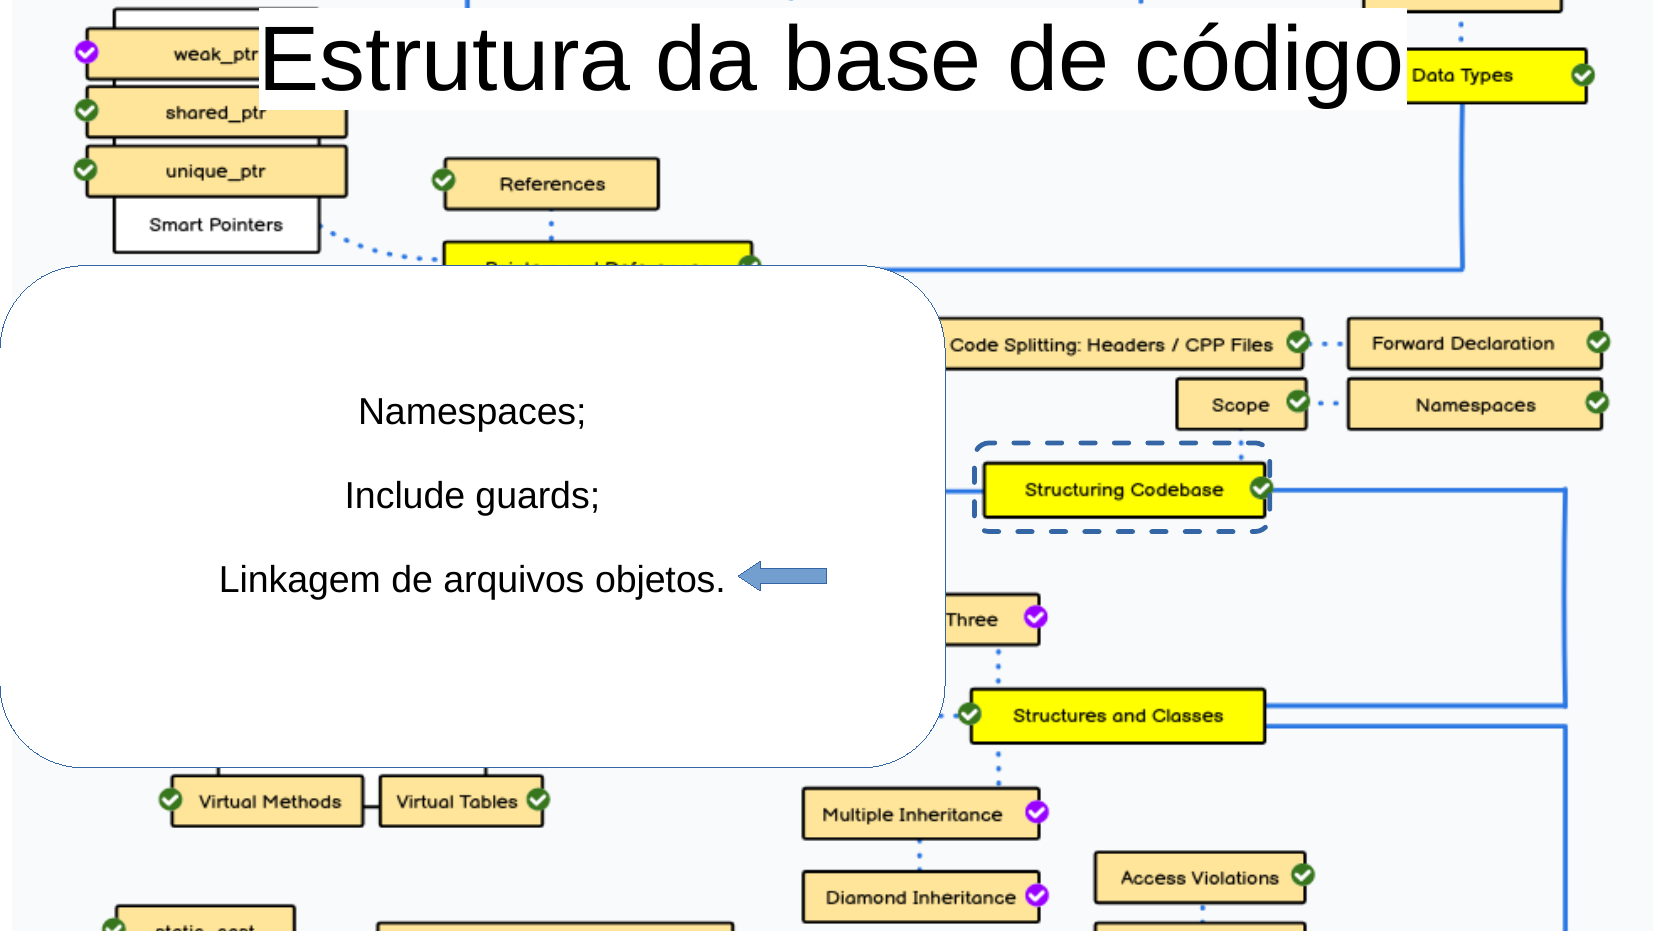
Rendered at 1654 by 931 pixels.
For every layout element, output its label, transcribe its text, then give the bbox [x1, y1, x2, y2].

text_box [738, 561, 827, 591]
picture [12, 0, 1654, 931]
title Estrutura da base de código [88, 0, 1577, 119]
text_box Namespaces; Include guards; Linkagem de arquivos objetos. [0, 265, 946, 768]
